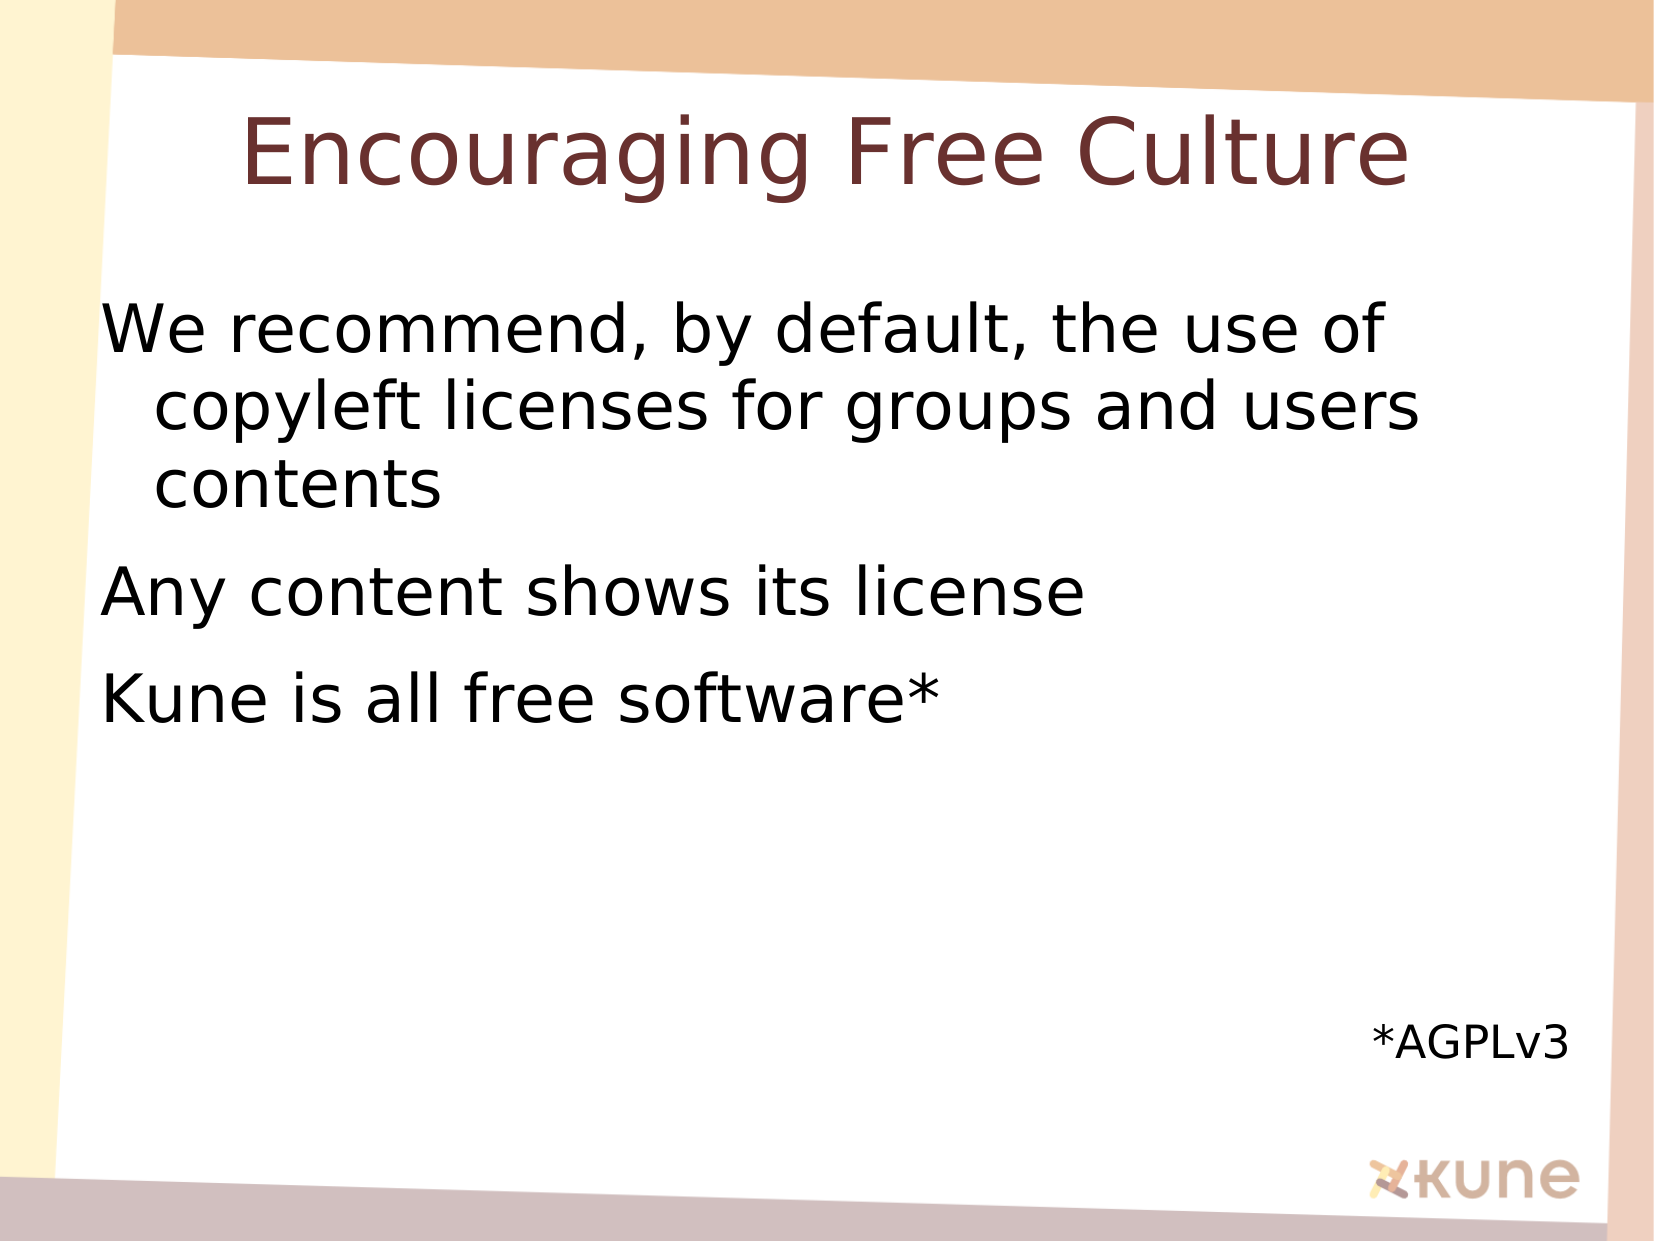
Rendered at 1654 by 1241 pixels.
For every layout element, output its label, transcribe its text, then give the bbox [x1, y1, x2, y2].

title Encouraging Free Culture [82, 56, 1571, 250]
picture [0, 0, 1654, 1241]
list We recommend, by default, the use of copyleft licenses for groups and users contents Any content shows its license Kune is all free software* *AGPLv3 [82, 290, 1571, 1094]
